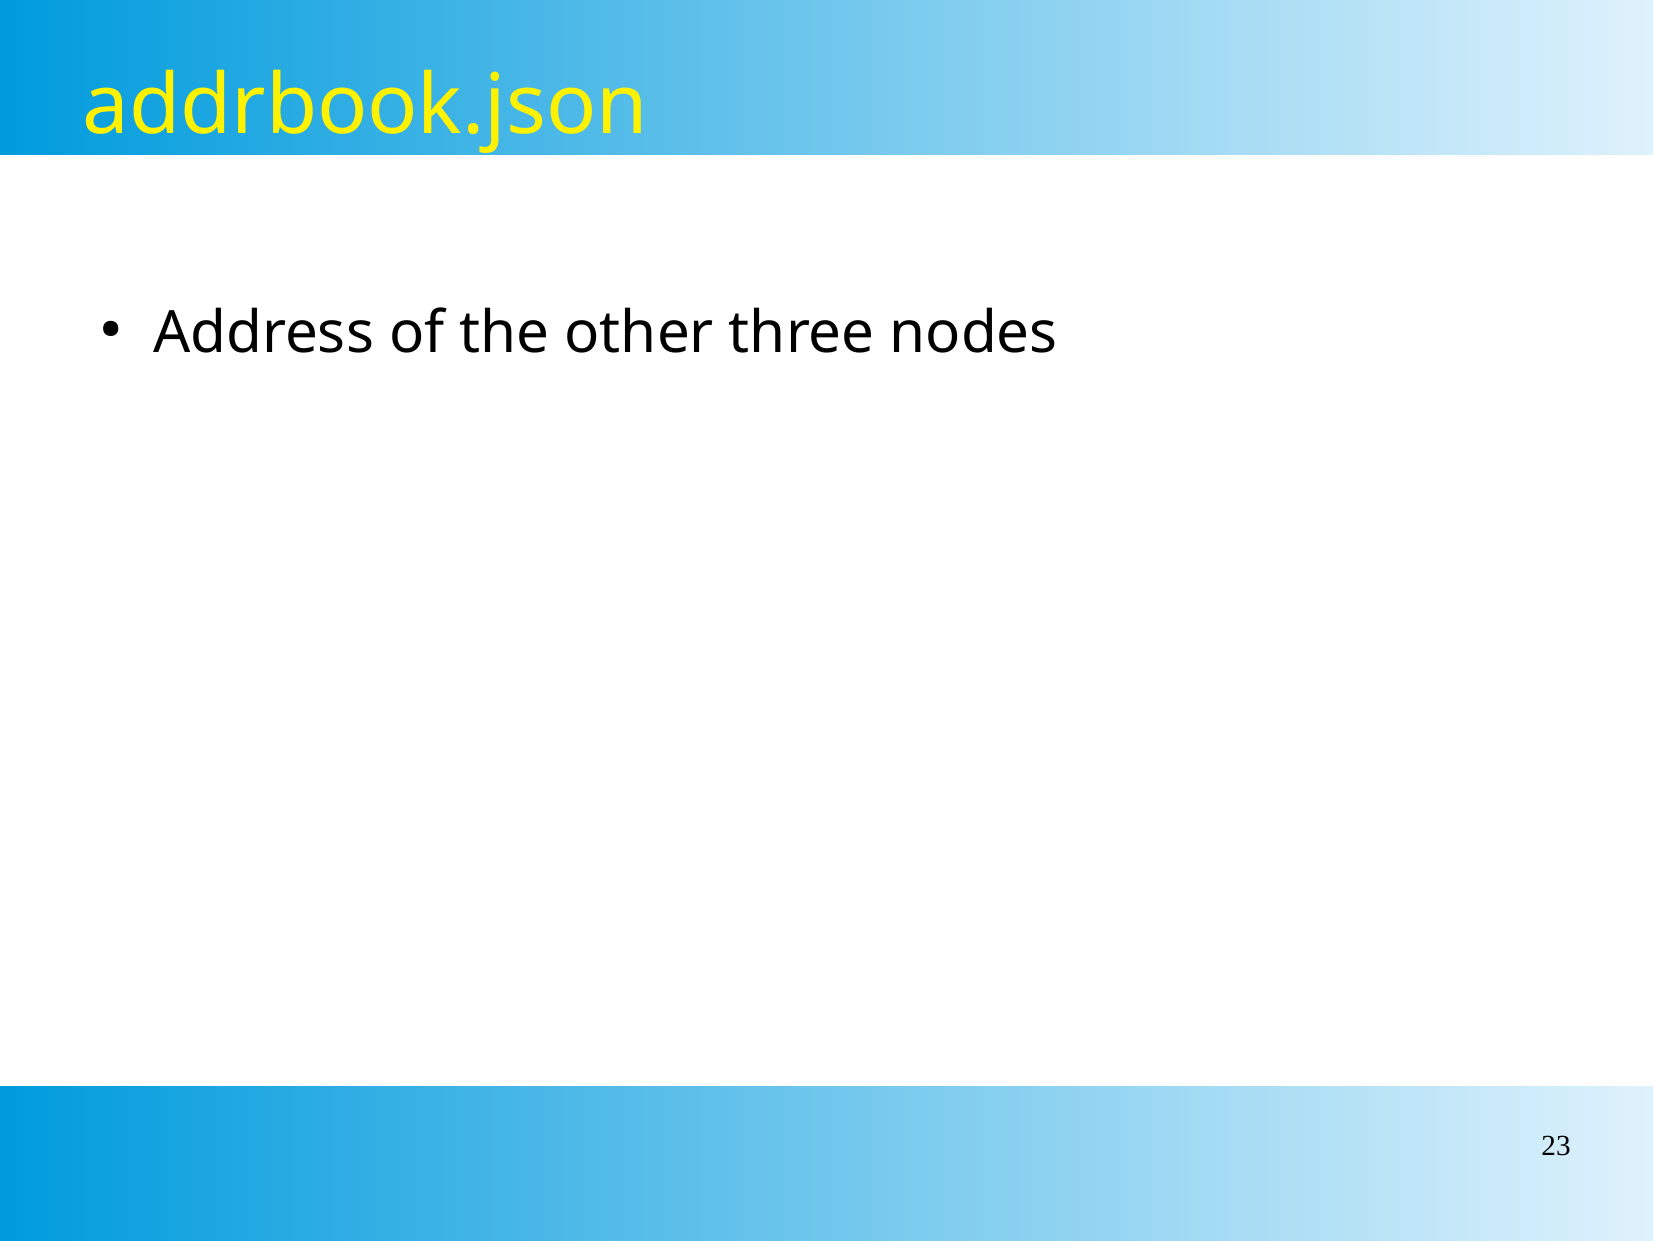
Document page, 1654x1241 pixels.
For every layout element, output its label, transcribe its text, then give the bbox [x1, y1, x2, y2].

title addrbook.json [82, 49, 1571, 155]
list Address of the other three nodes [82, 290, 1571, 1010]
